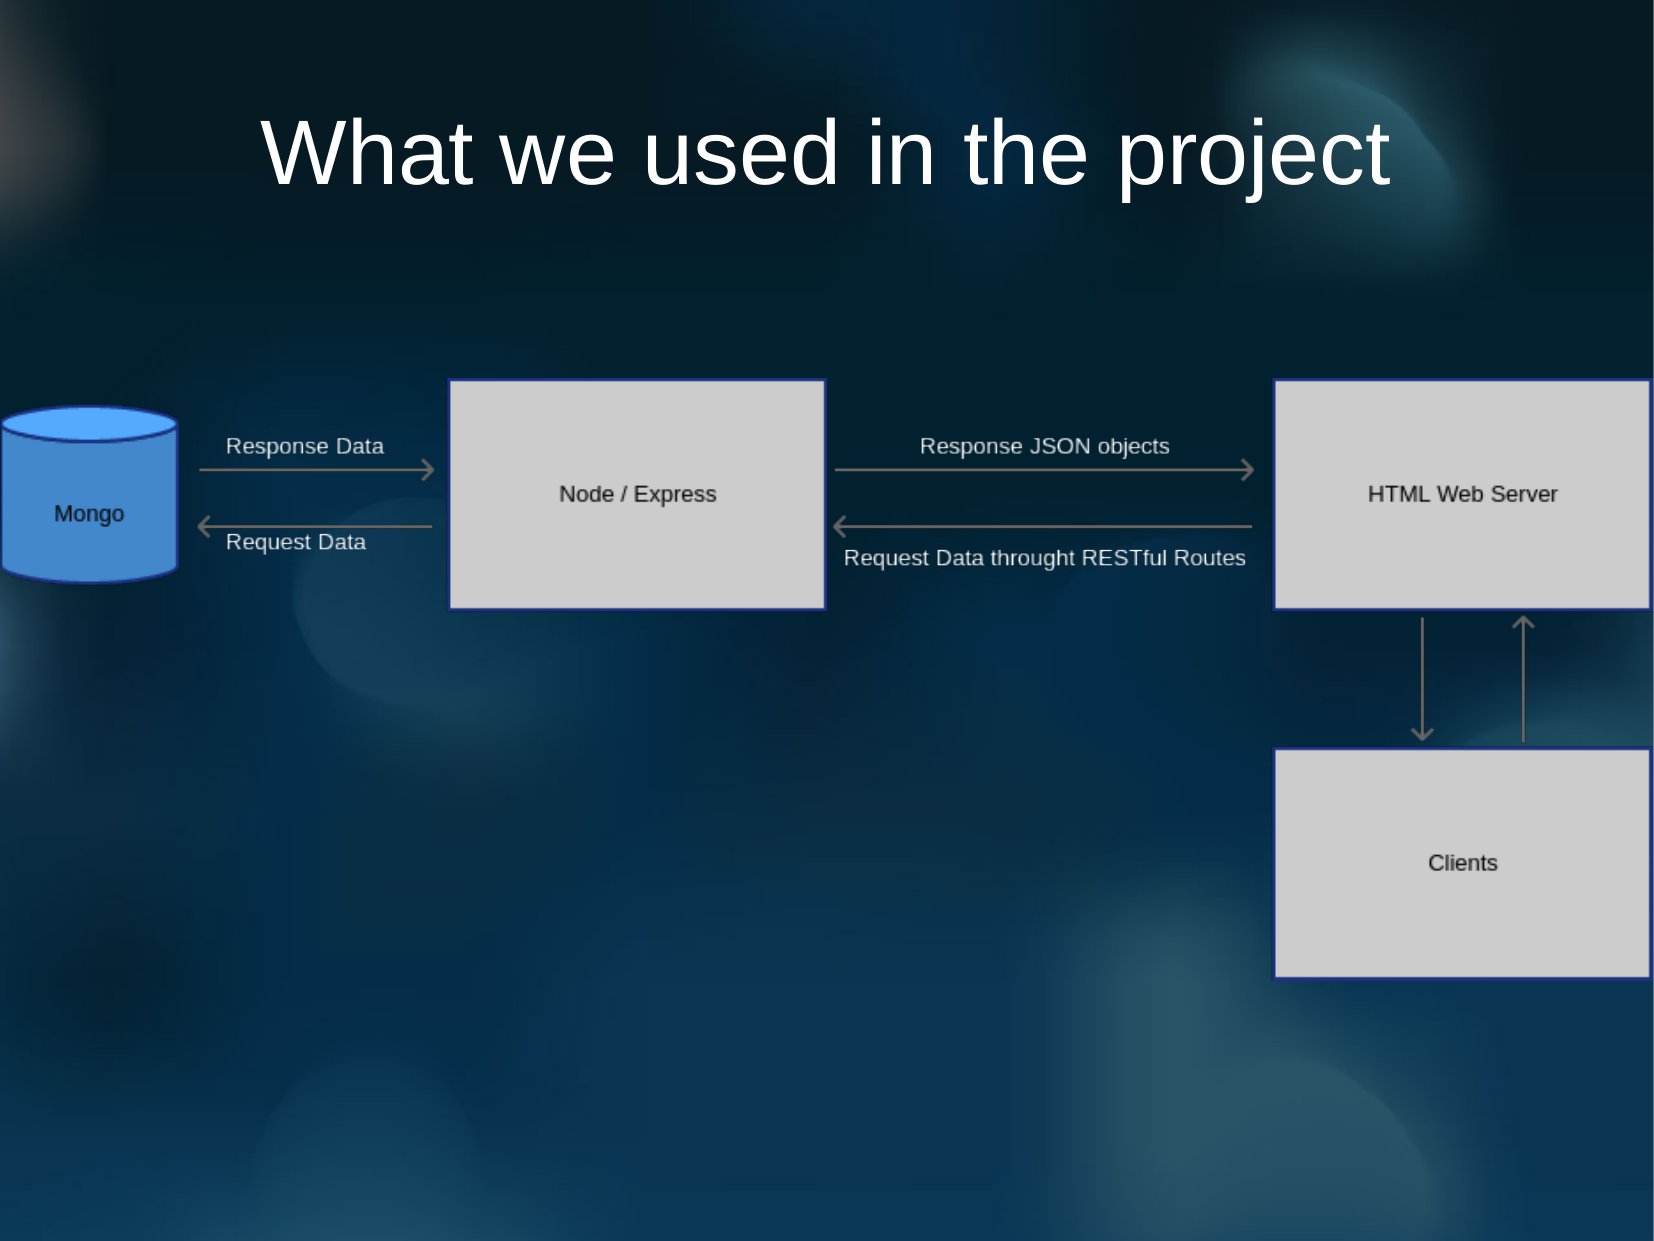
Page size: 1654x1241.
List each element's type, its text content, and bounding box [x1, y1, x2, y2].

title What we used in the project [82, 49, 1571, 257]
picture [0, 0, 1654, 1241]
